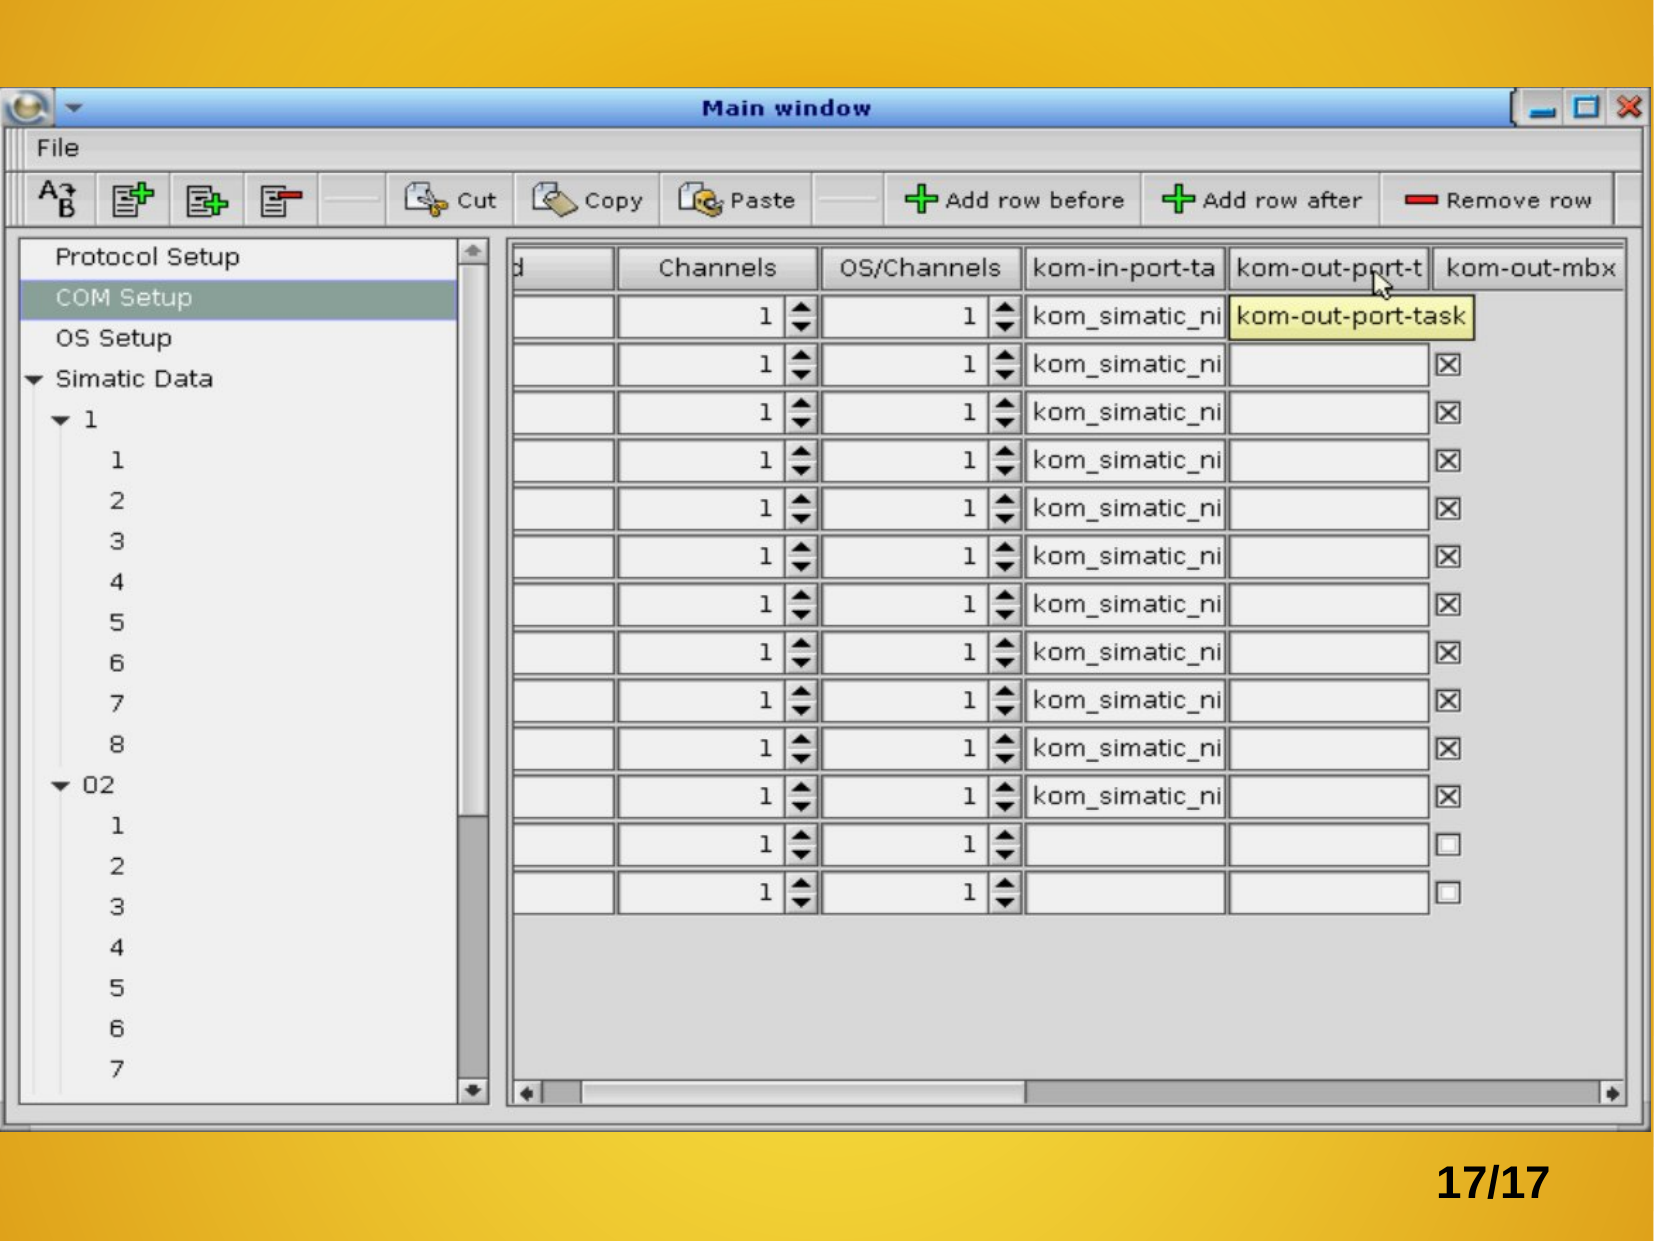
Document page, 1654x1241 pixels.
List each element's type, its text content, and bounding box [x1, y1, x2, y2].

text_box <číslo>/17 [1493, 1149, 1654, 1220]
picture [0, 87, 1651, 1132]
